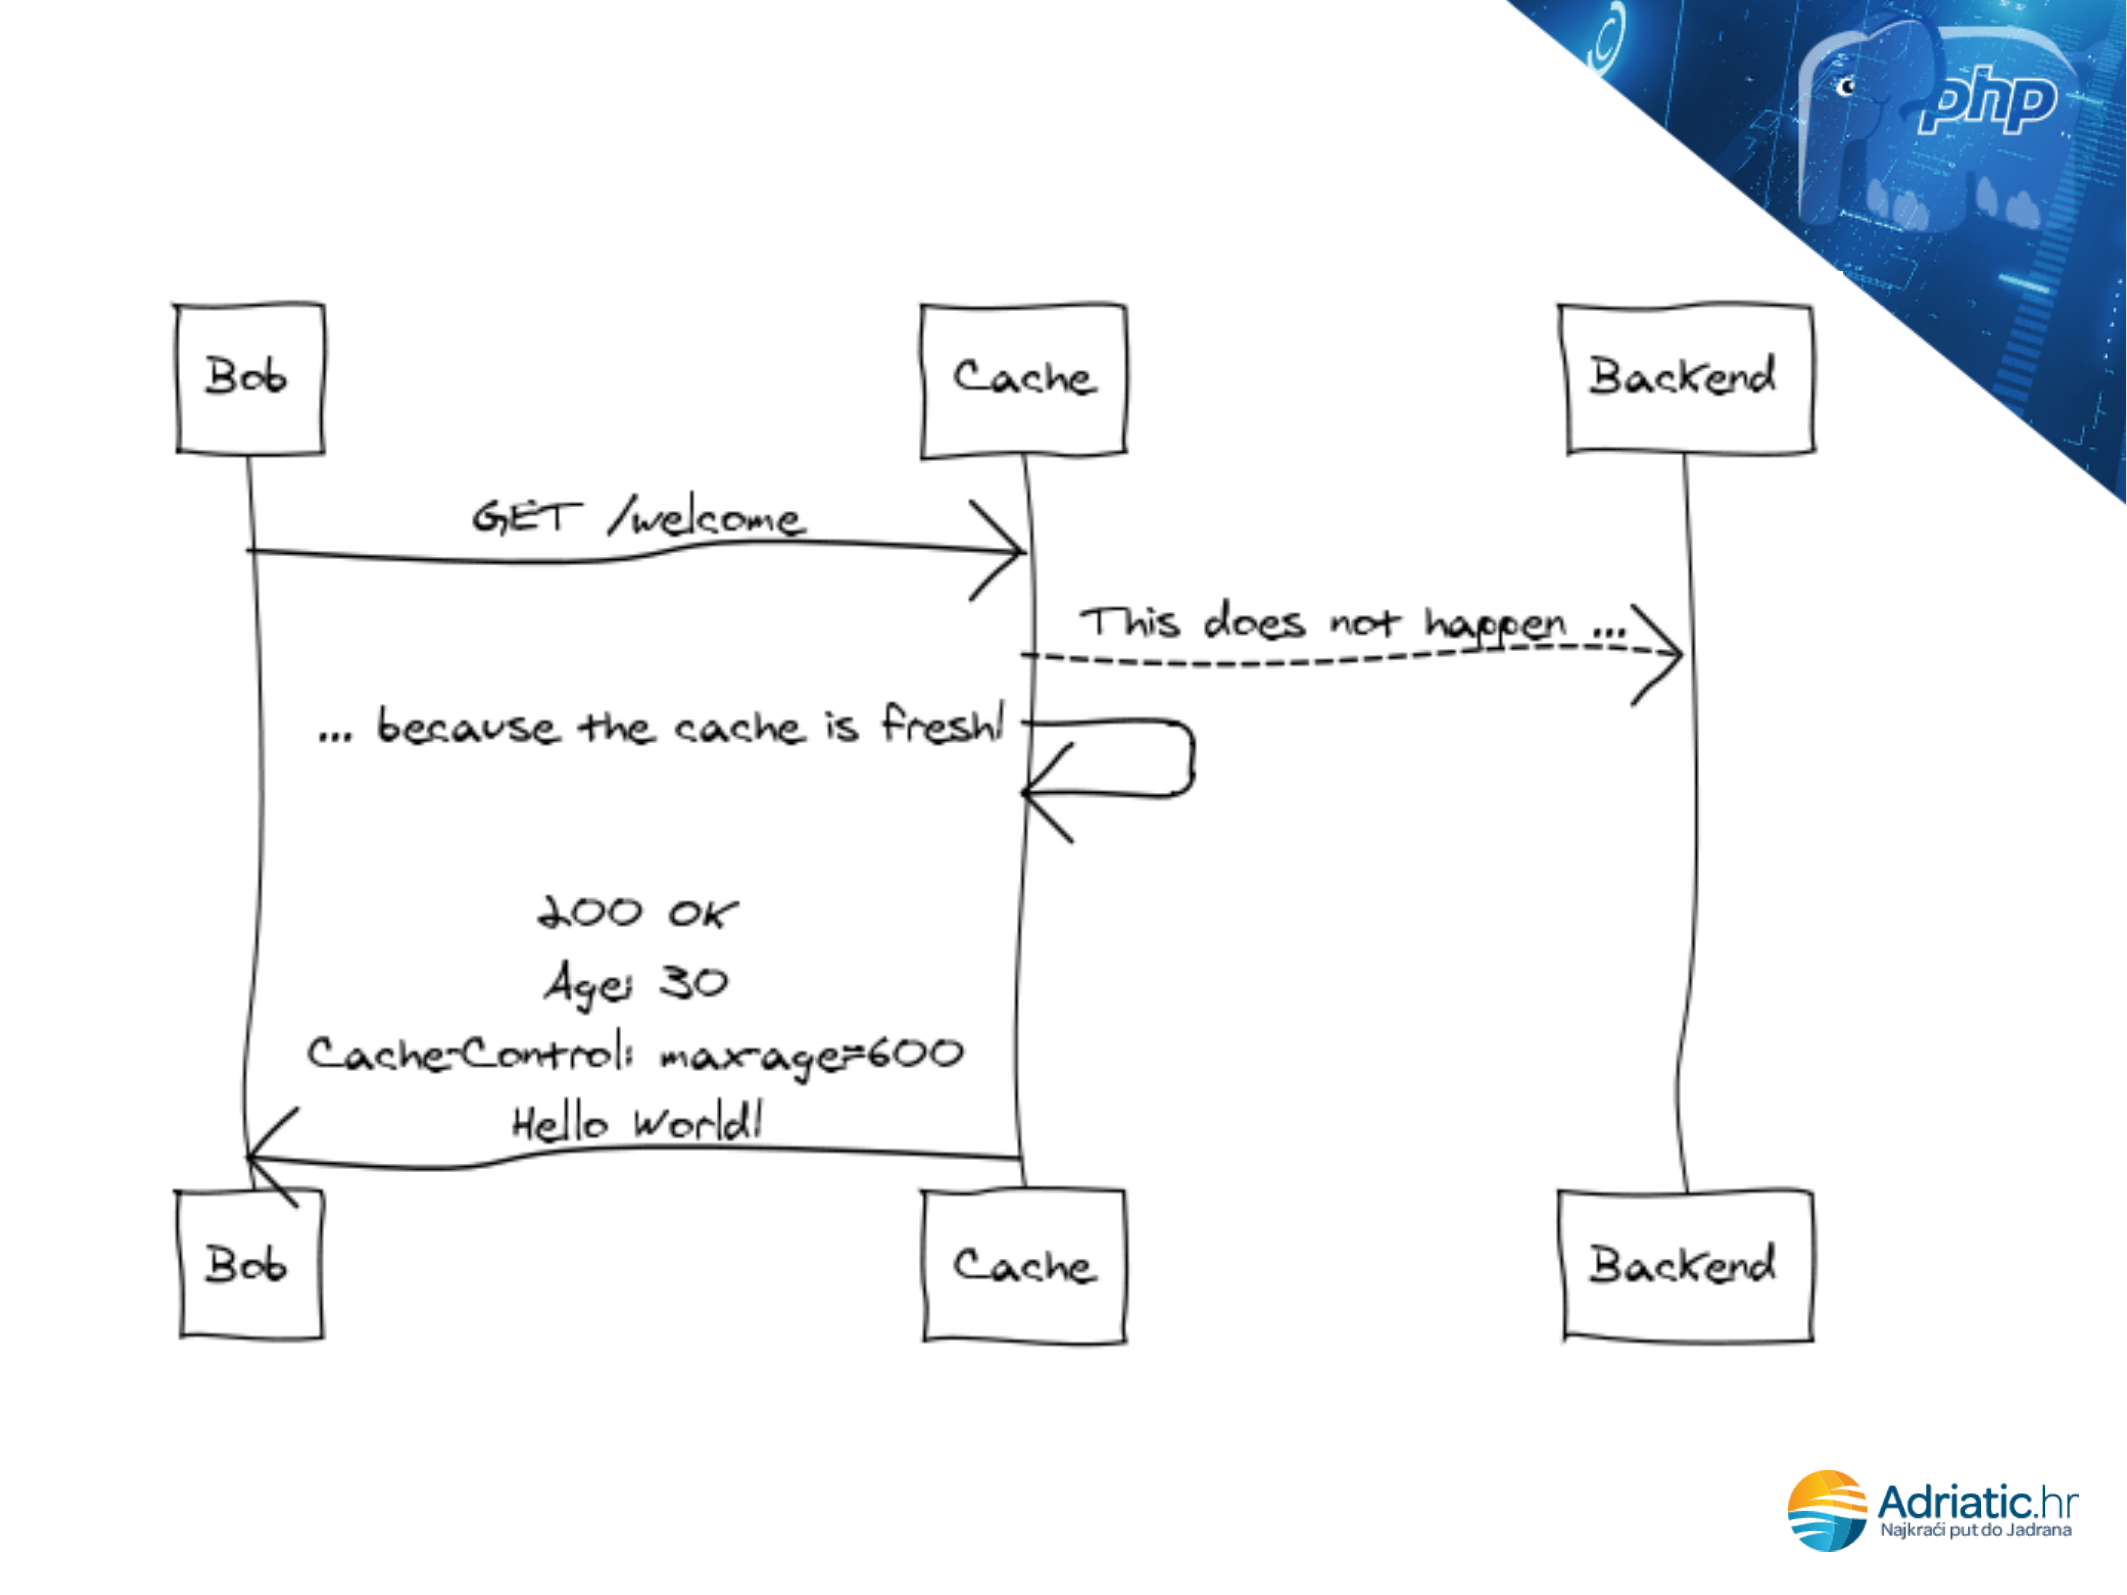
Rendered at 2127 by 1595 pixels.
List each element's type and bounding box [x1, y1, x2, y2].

picture [134, 0, 2127, 1359]
picture [1788, 1470, 2079, 1552]
